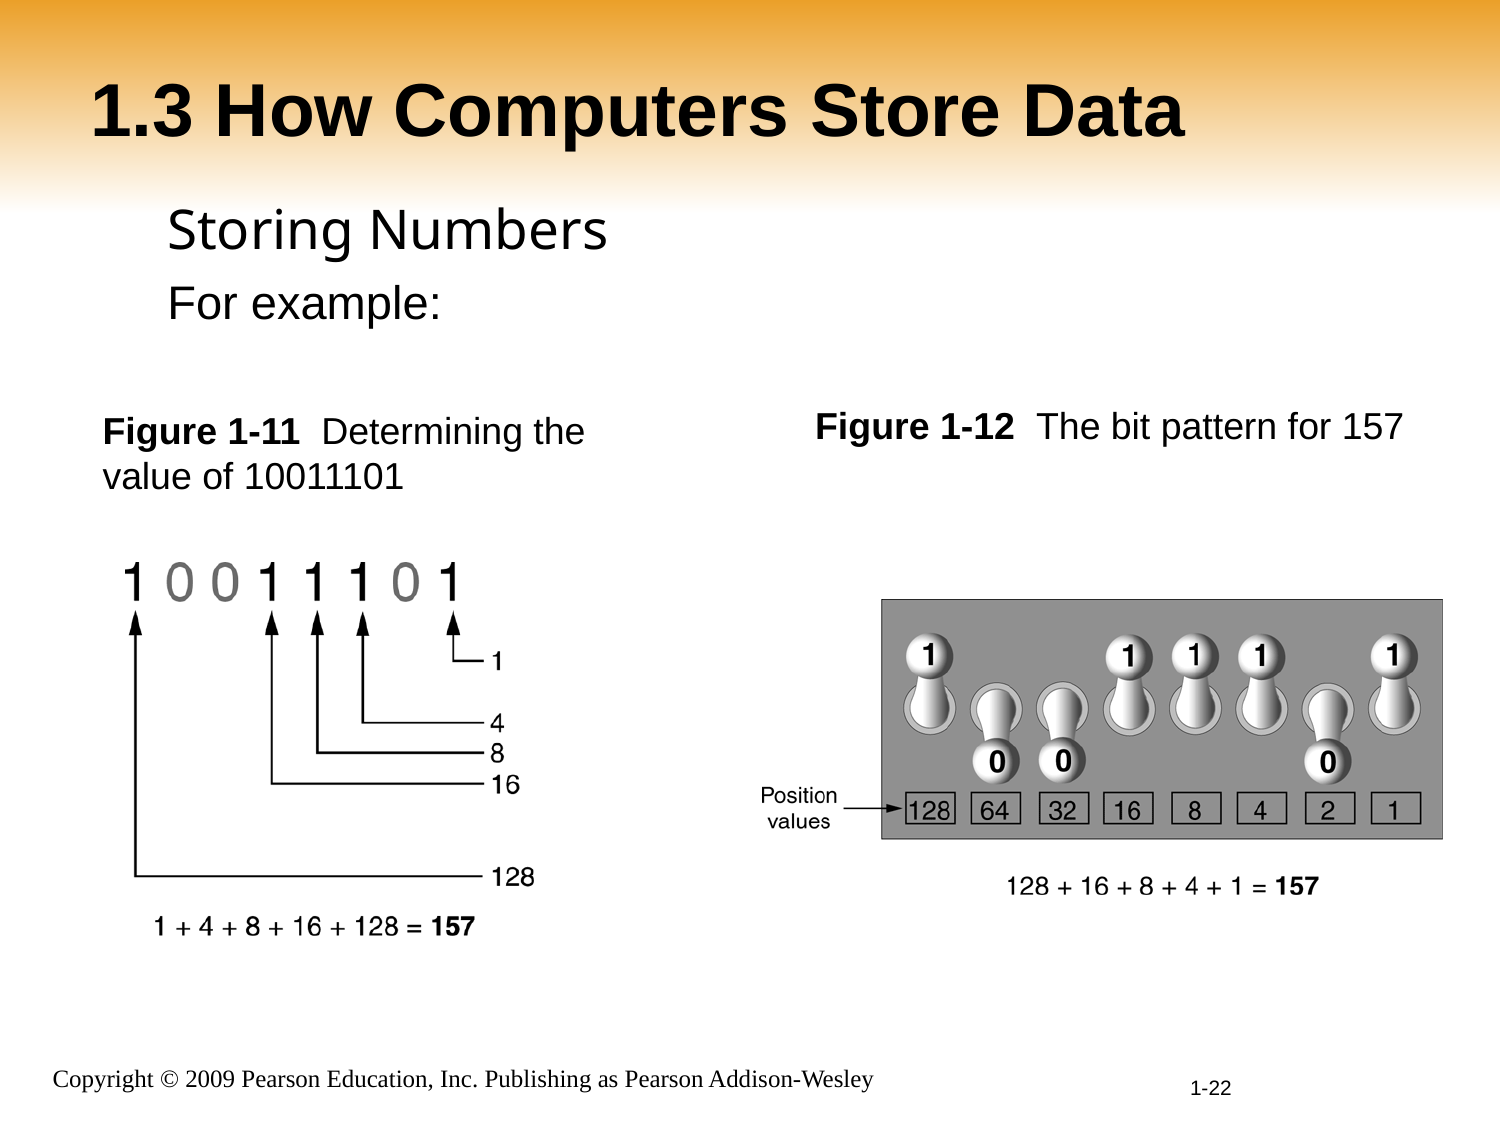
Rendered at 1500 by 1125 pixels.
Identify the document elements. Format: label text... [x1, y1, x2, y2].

text_box Figure 1-11 Determining the value of 10011101 [87, 399, 701, 506]
title 1.3 How Computers Store Data [75, 12, 1438, 201]
text_box 1- [1175, 1049, 1488, 1125]
picture [125, 562, 534, 936]
list Storing Numbers For example: [99, 187, 1400, 338]
picture [762, 600, 1443, 895]
text_box Figure 1-12 The bit pattern for 157 [800, 394, 1451, 455]
